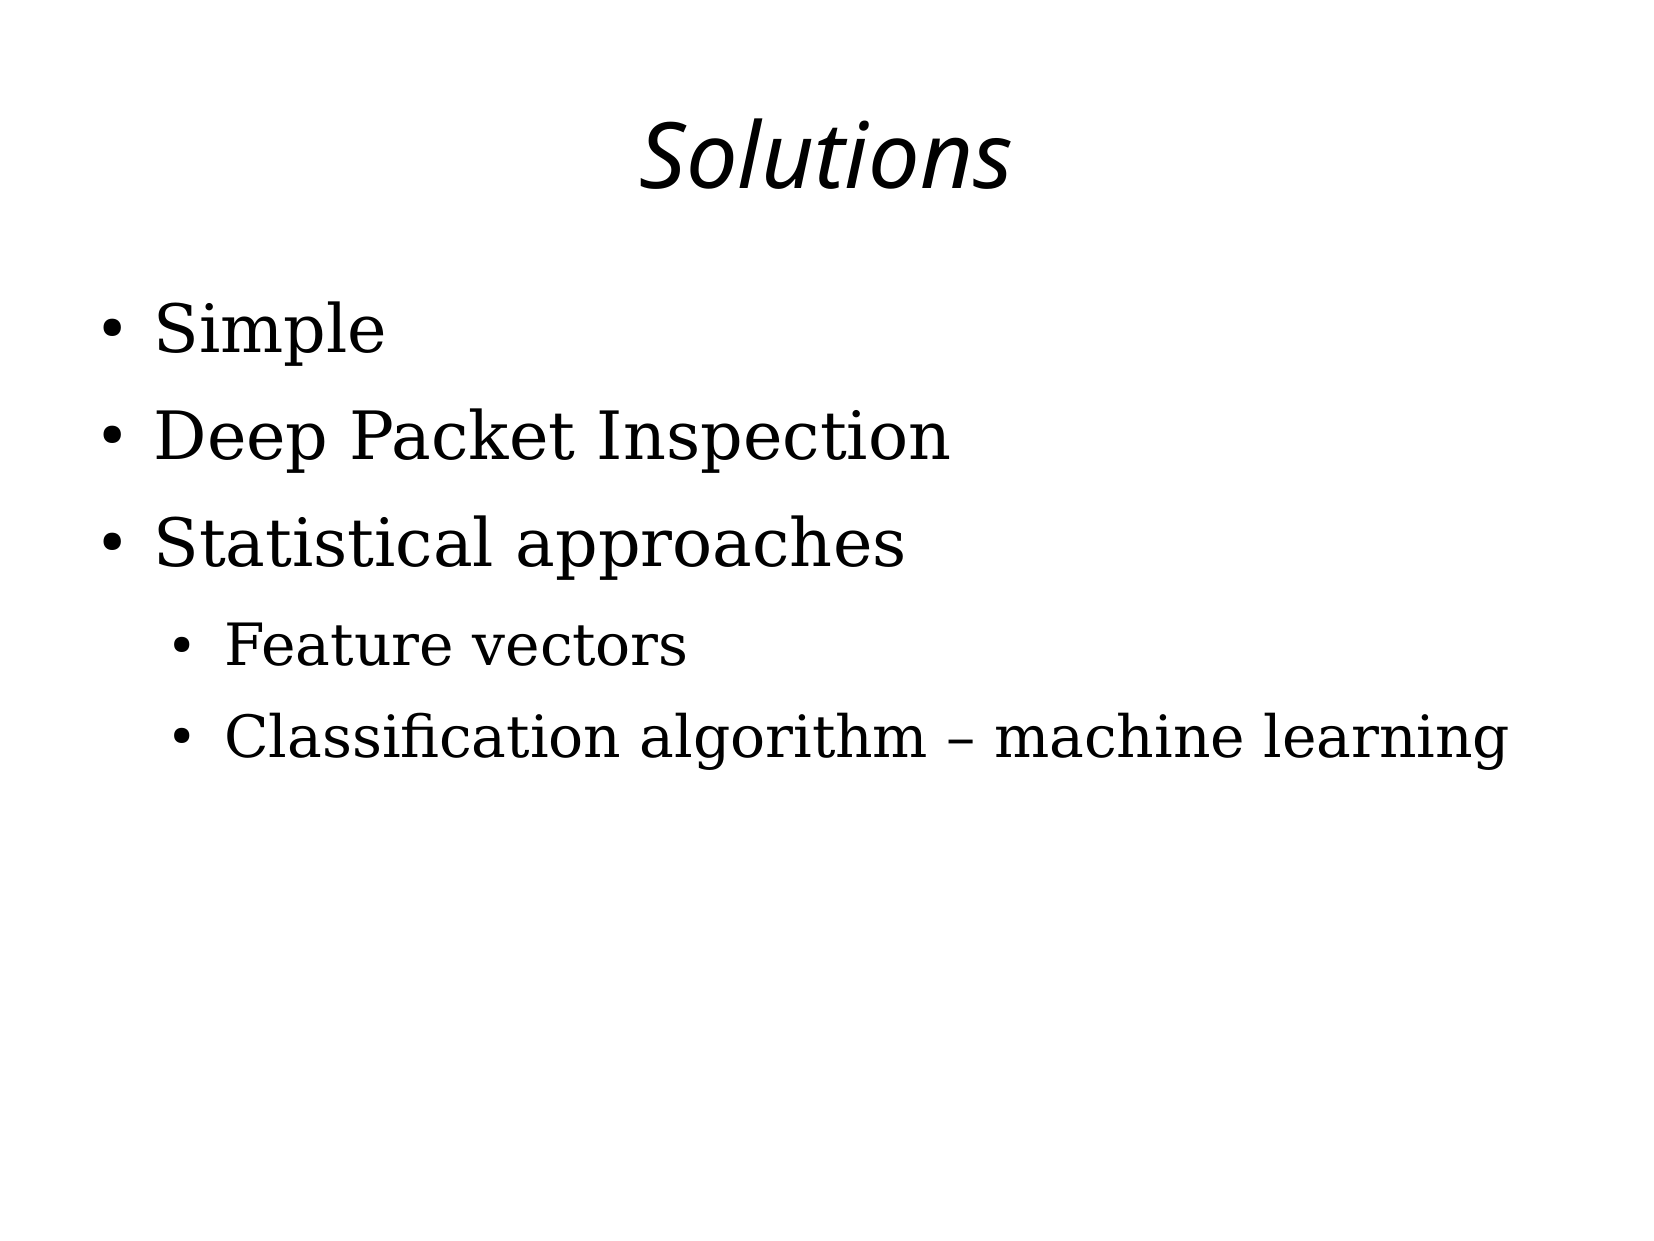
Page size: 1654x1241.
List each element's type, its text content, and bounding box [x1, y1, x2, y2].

list Simple Deep Packet Inspection Statistical approaches Feature vectors Classification algorithm – machine learning [82, 290, 1571, 1109]
title Solutions [82, 49, 1571, 257]
